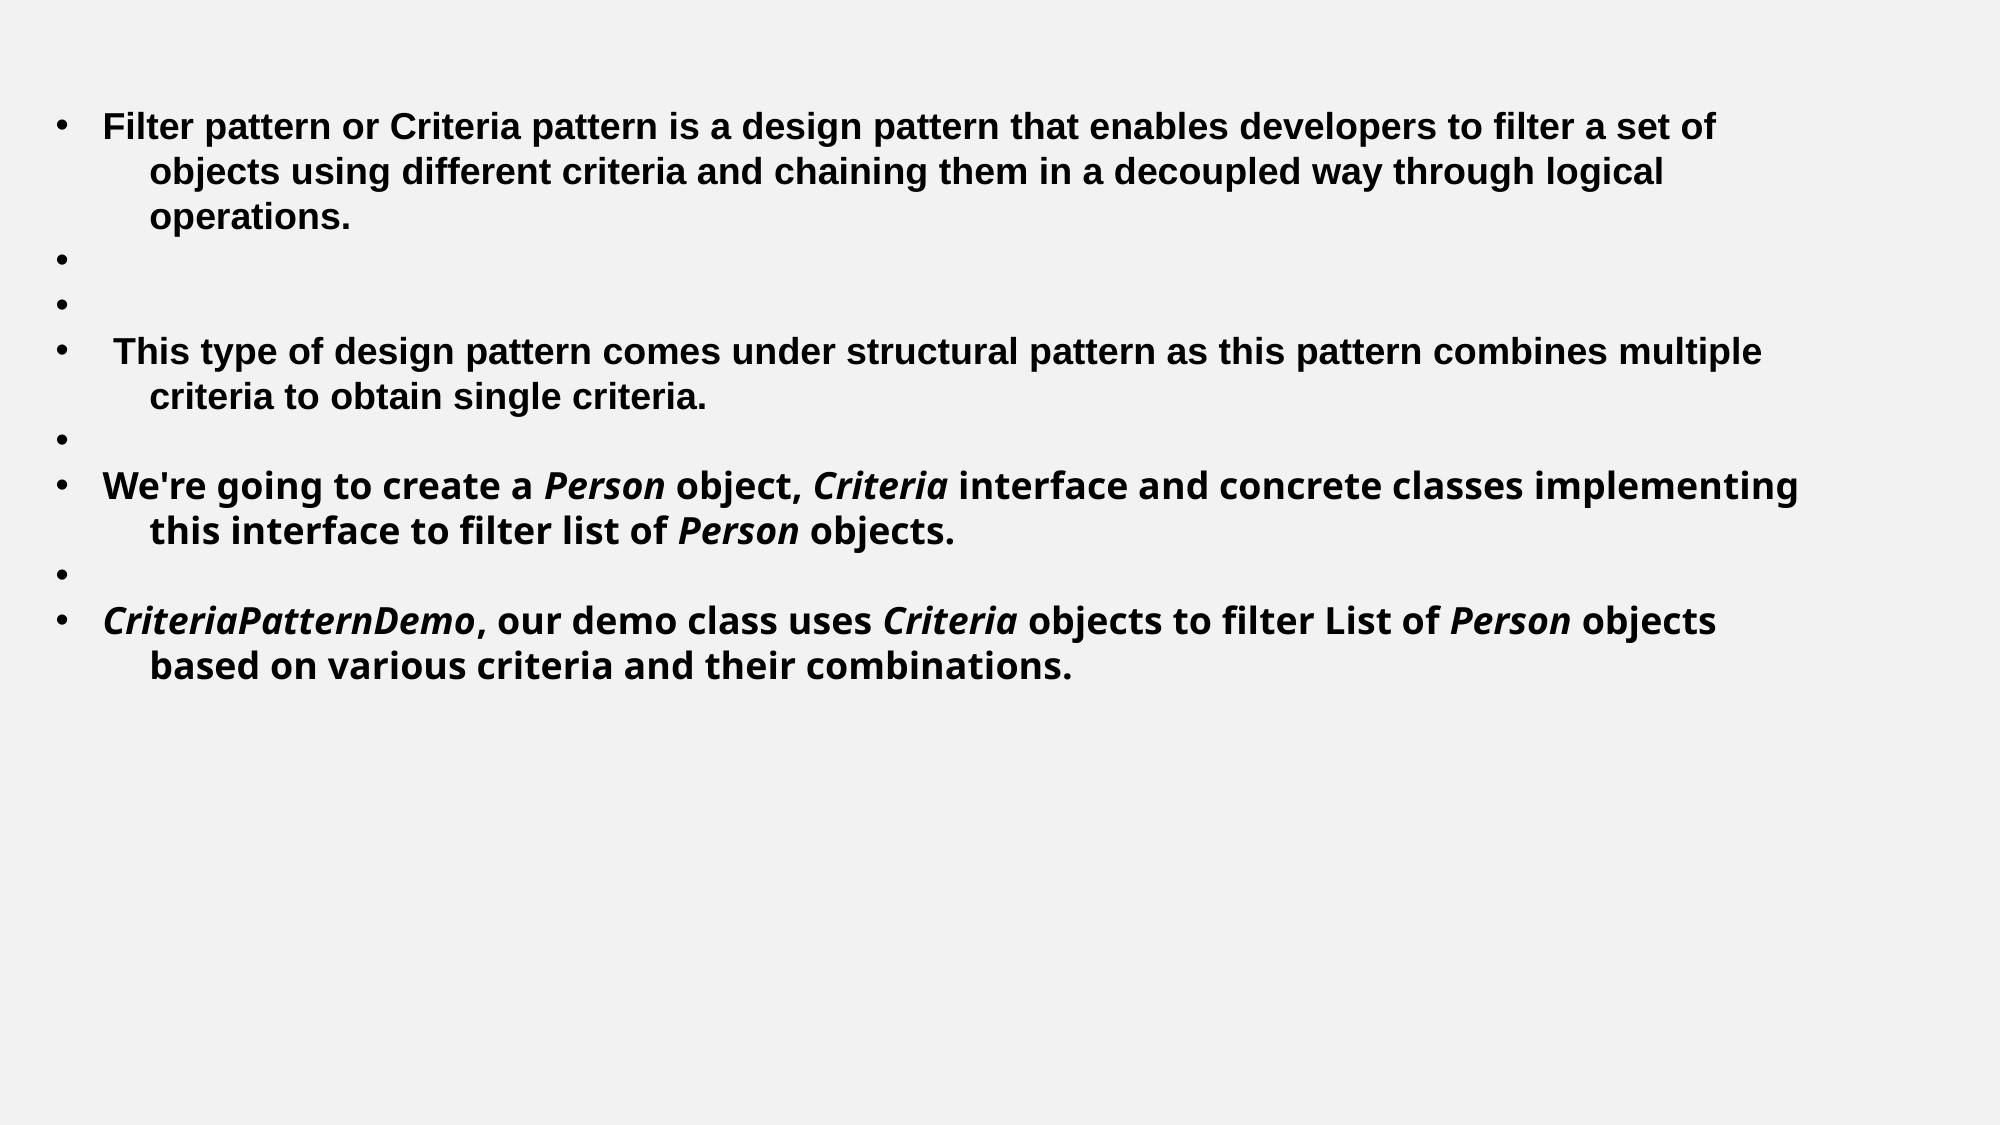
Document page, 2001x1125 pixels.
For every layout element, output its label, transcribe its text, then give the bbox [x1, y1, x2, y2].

text_box Filter pattern or Criteria pattern is a design pattern that enables developers to filter a set of objects using different criteria and chaining them in a decoupled way through logical operations. This type of design pattern comes under structural pattern as this pattern combines multiple criteria to obtain single criteria. We're going to create a Person object, Criteria interface and concrete classes implementing this interface to filter list of Person objects. CriteriaPatternDemo, our demo class uses Criteria objects to filter List of Person objects based on various criteria and their combinations. [41, 94, 1837, 694]
